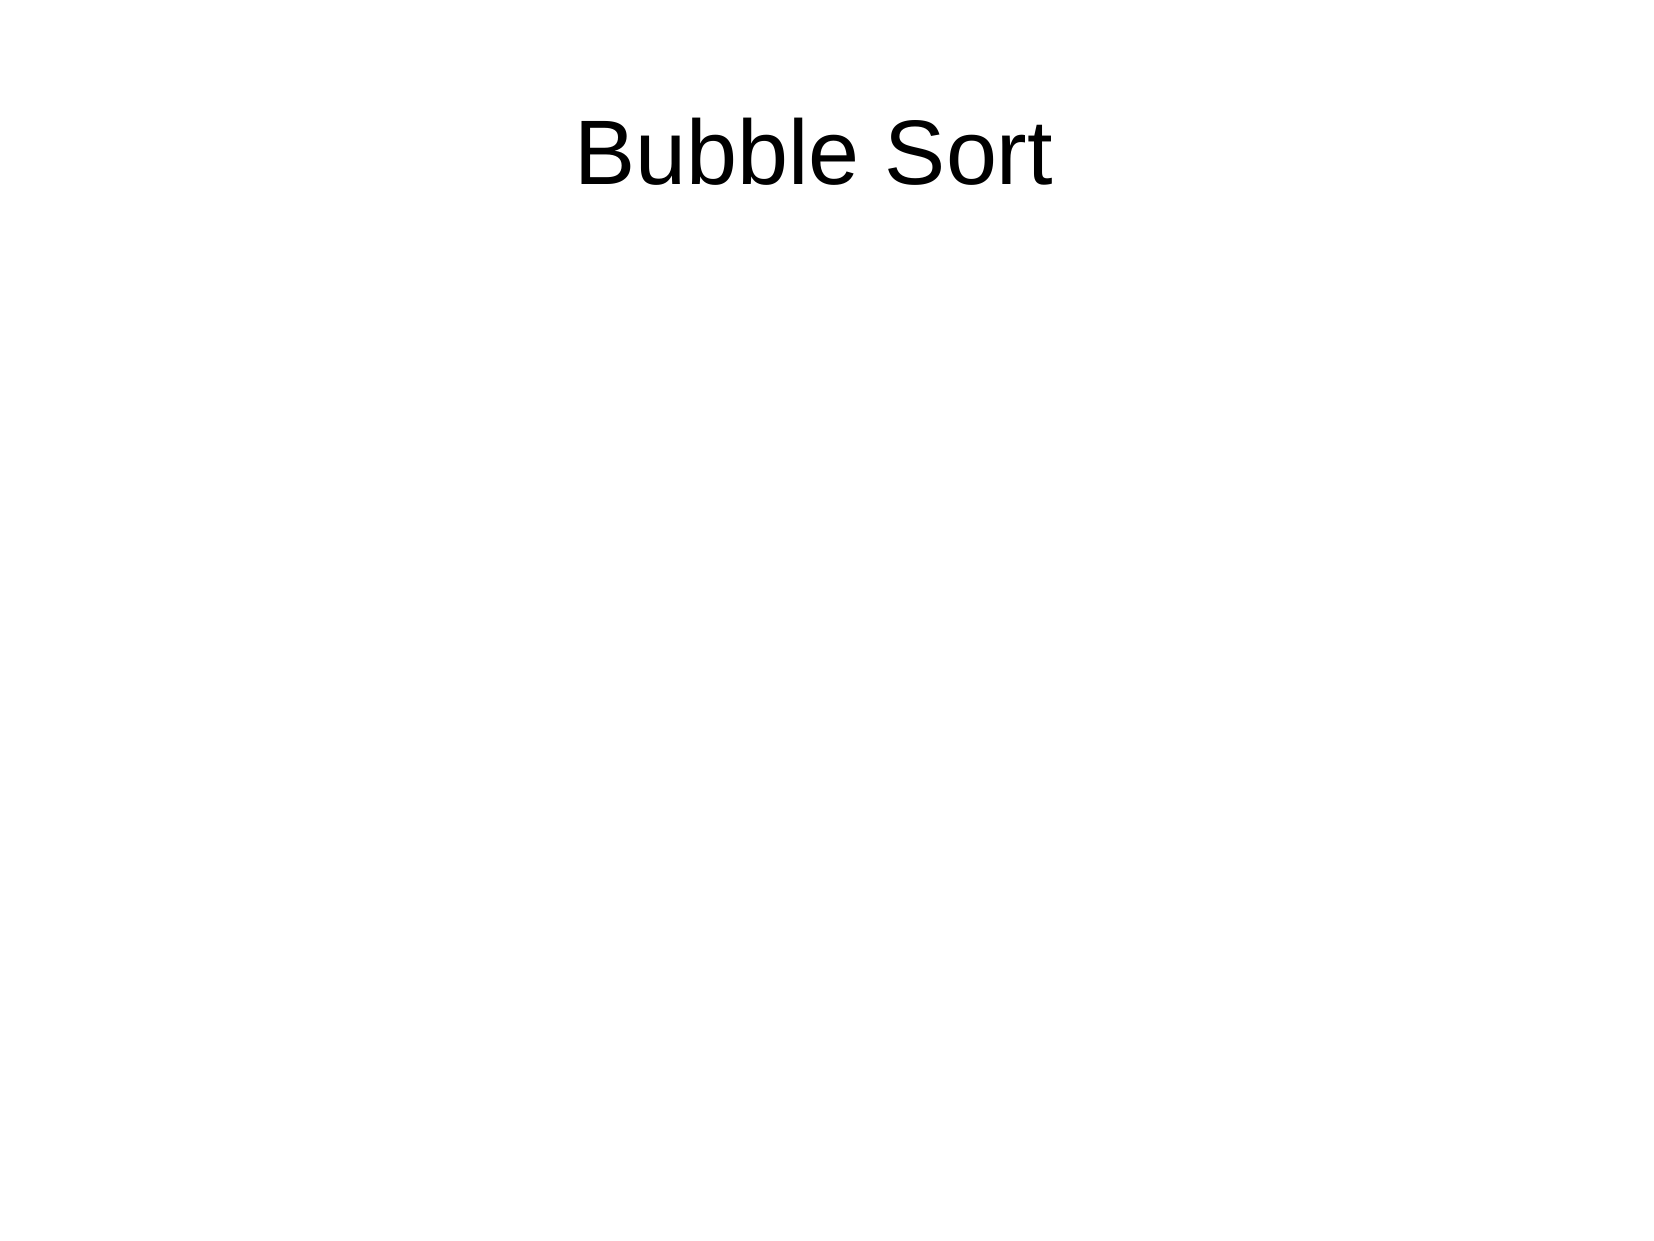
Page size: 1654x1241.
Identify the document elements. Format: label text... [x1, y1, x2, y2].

title Bubble Sort [82, 49, 1571, 257]
